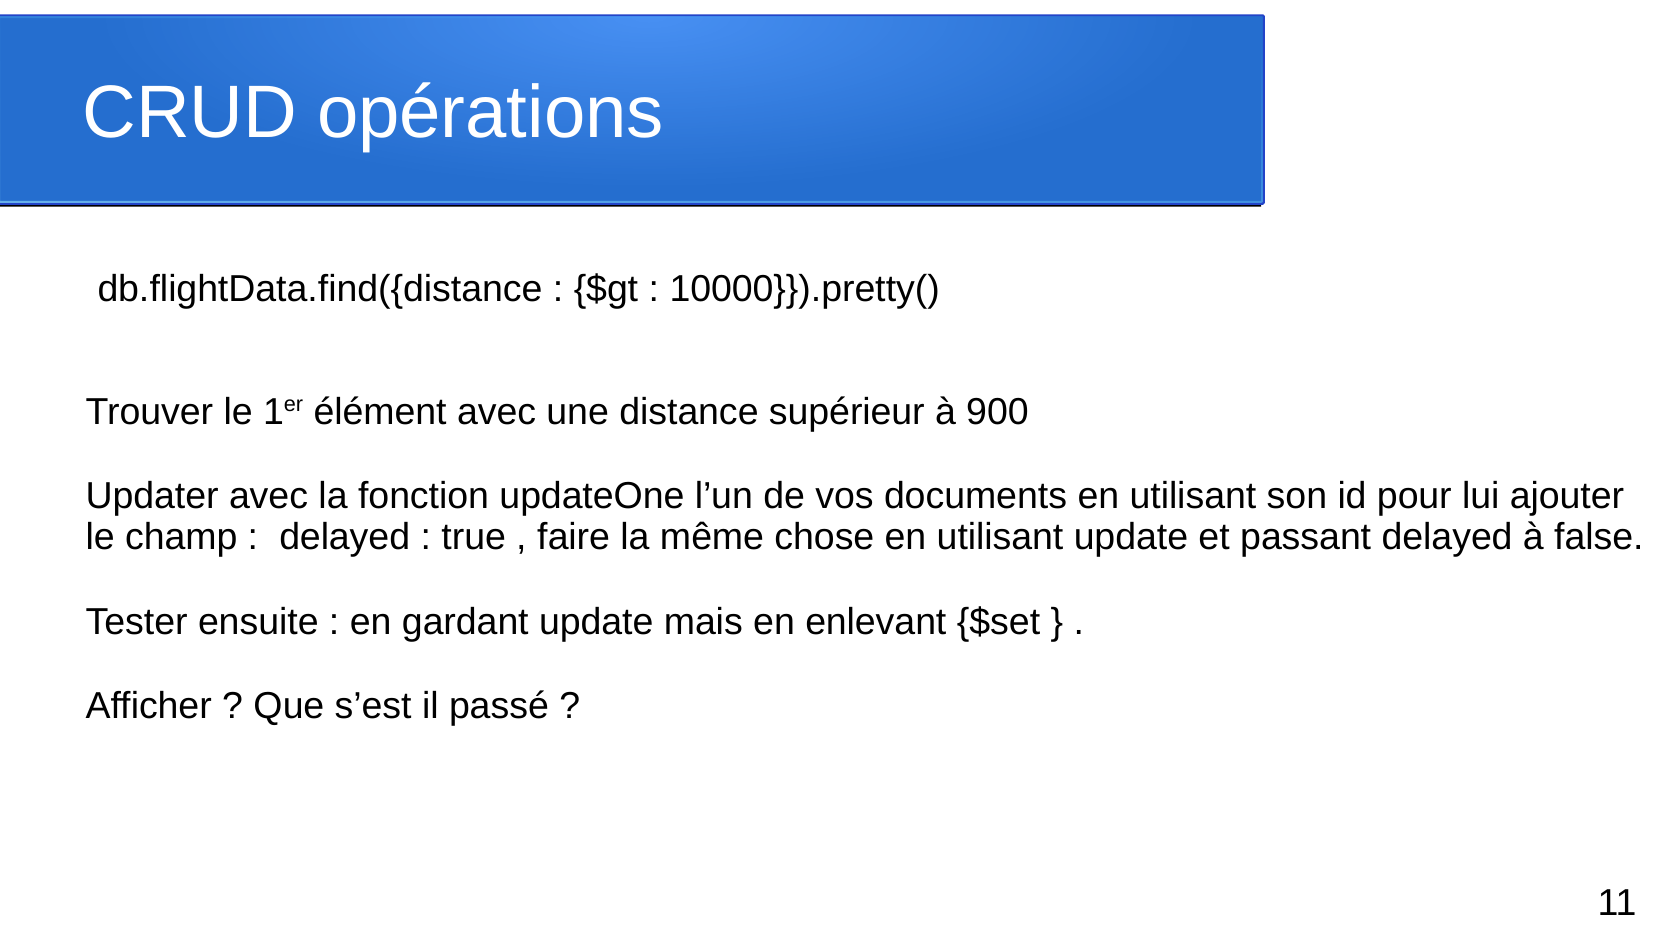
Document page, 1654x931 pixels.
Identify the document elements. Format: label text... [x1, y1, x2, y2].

title CRUD opérations [82, 35, 1235, 189]
text_box 11 [1582, 874, 1654, 931]
text_box Trouver le 1er élément avec une distance supérieur à 900 Updater avec la fonction updateOne l’un de vos documents en utilisant son id pour lui ajouter le champ : delayed : true , faire la même chose en utilisant update et passant delayed à false. Tester ensuite : en gardant update mais en enlevant {$set } . Afficher ? Que s’est il passé ? [70, 382, 1654, 931]
list [82, 224, 1571, 382]
text_box db.flightData.find({distance : {$gt : 10000}}).pretty() [82, 259, 956, 317]
